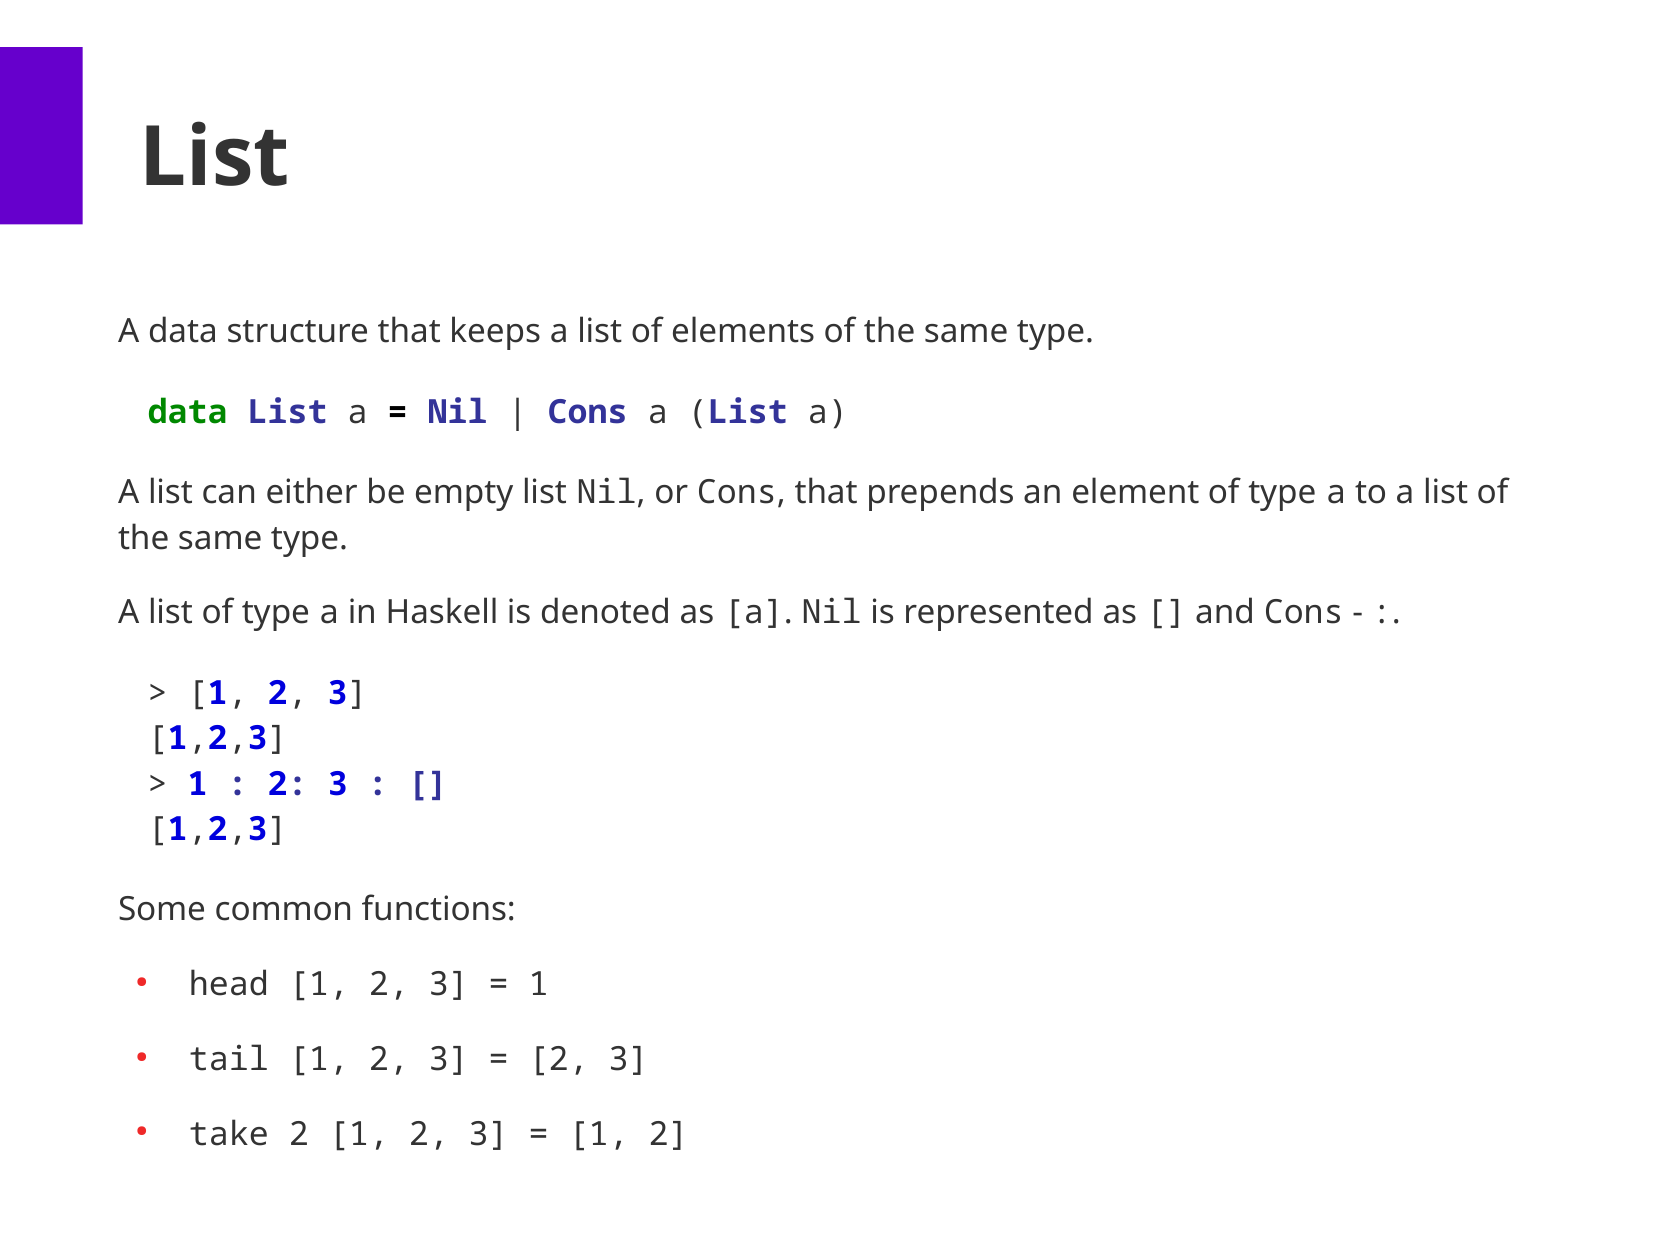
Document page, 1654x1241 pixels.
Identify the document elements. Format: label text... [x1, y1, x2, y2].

list A data structure that keeps a list of elements of the same type. data List a = Nil | Cons a (List a) A list can either be empty list Nil, or Cons, that prepends an element of type a to a list of the same type. A list of type a in Haskell is denoted as [a]. Nil is represented as [] and Cons - :. > [1, 2, 3] [1,2,3] > 1 : 2: 3 : [] [1,2,3] Some common functions: head [1, 2, 3] = 1 tail [1, 2, 3] = [2, 3] take 2 [1, 2, 3] = [1, 2] [118, 307, 1536, 1096]
title List [118, 49, 1571, 257]
